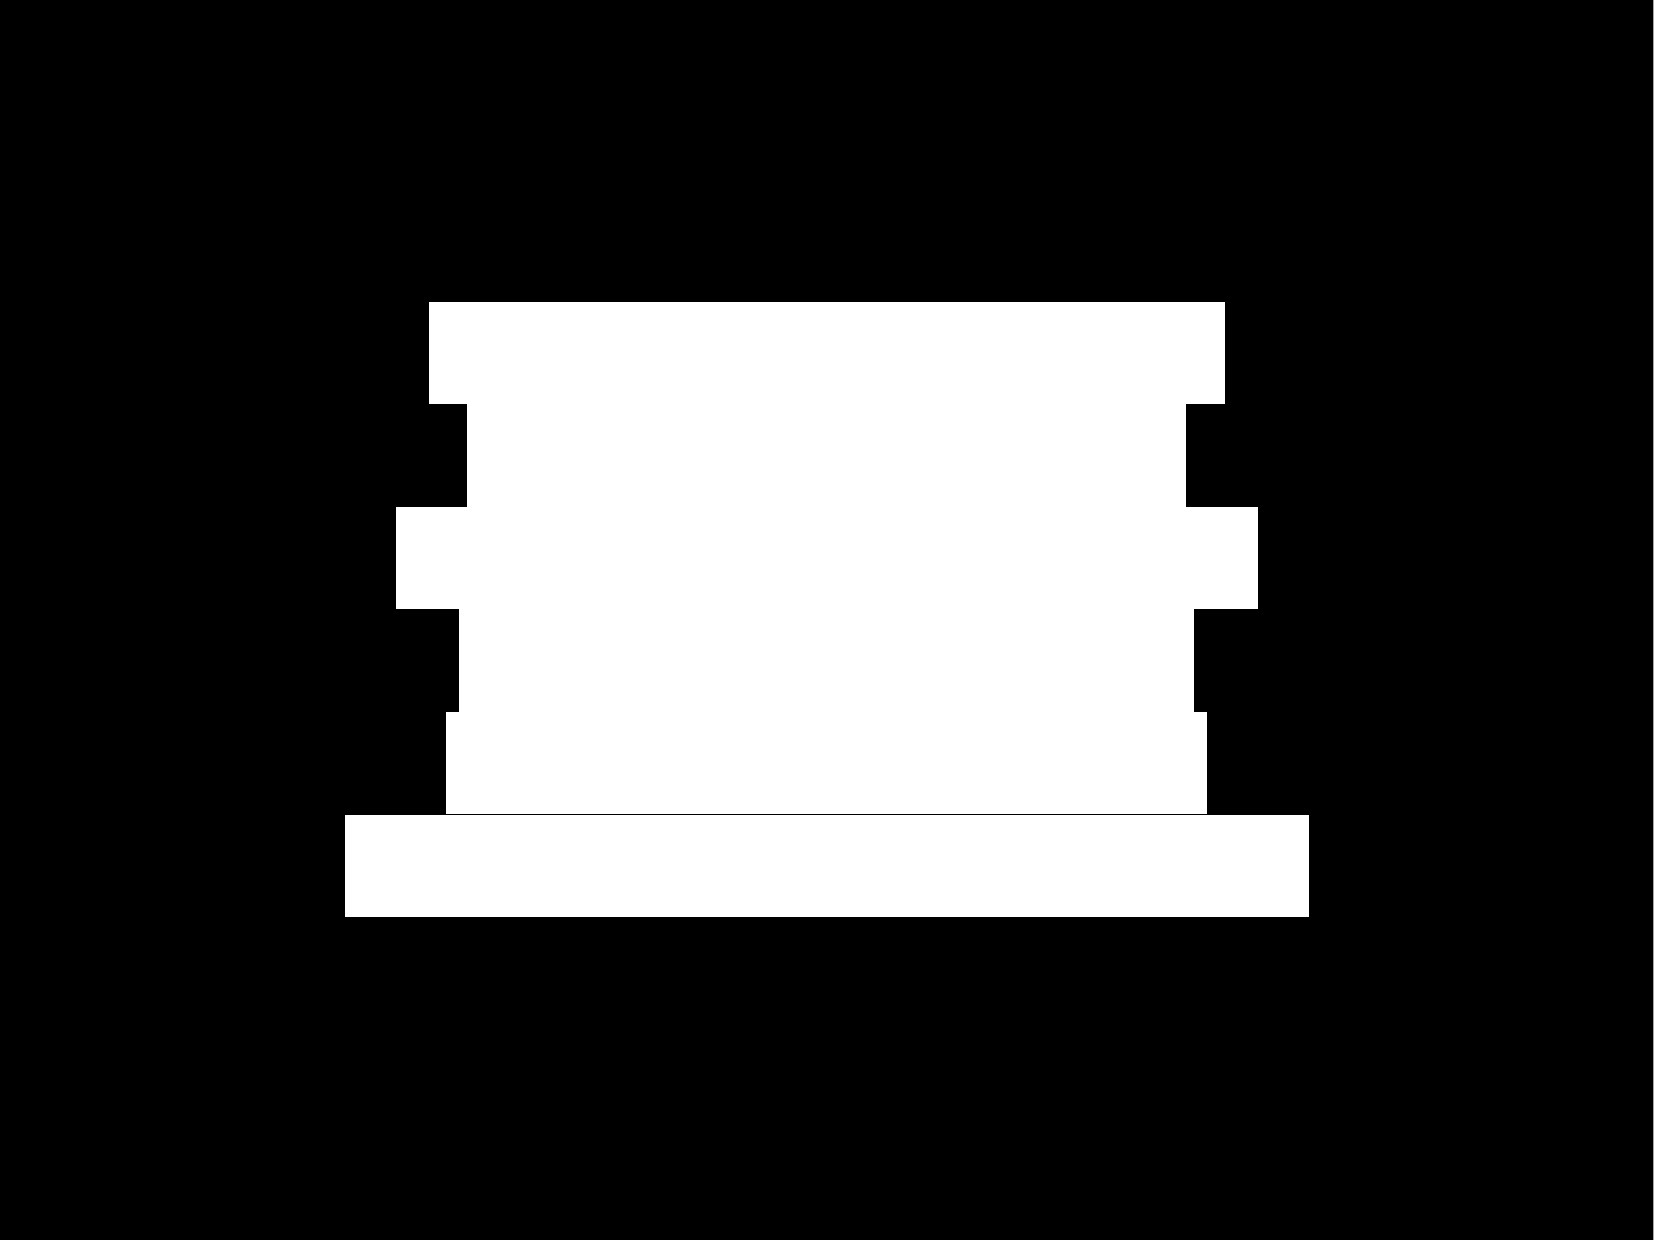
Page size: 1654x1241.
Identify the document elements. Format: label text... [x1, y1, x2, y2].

subtitle O sacrifício vivo se entregou por mim Com armas de amor Ele lutou até o fim Vestido de silêncio O semblante era de dor [82, 49, 1571, 1170]
